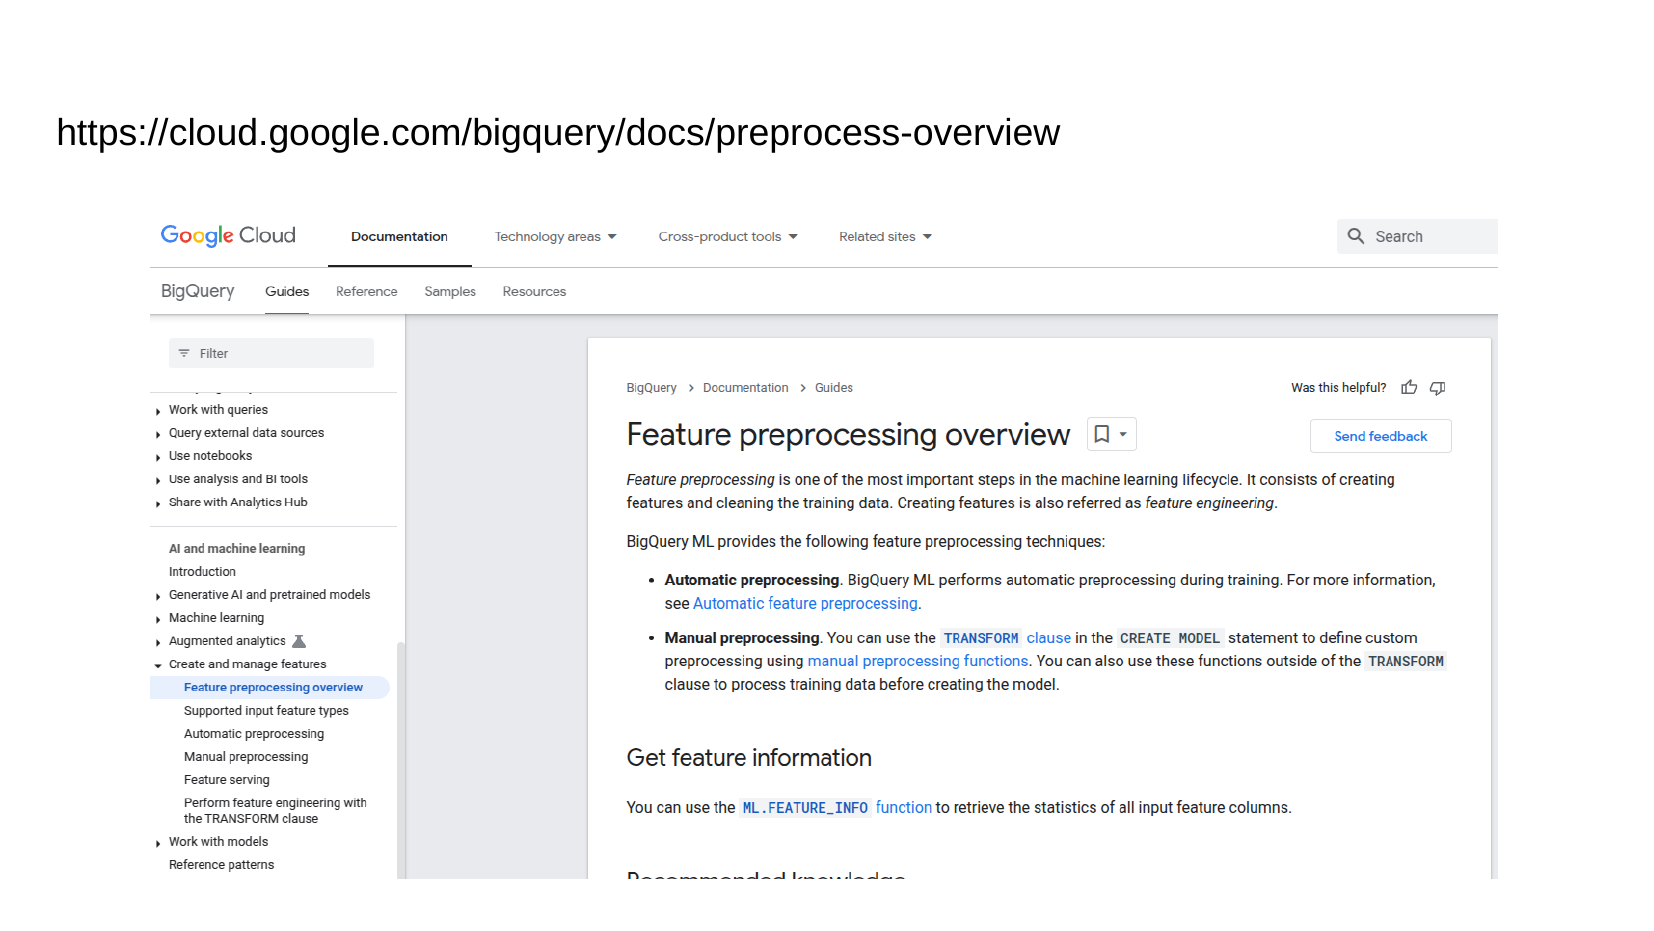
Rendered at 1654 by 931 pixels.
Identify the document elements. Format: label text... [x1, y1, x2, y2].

picture [150, 206, 1498, 880]
title https://cloud.google.com/bigquery/docs/preprocess-overview [56, 80, 1598, 184]
